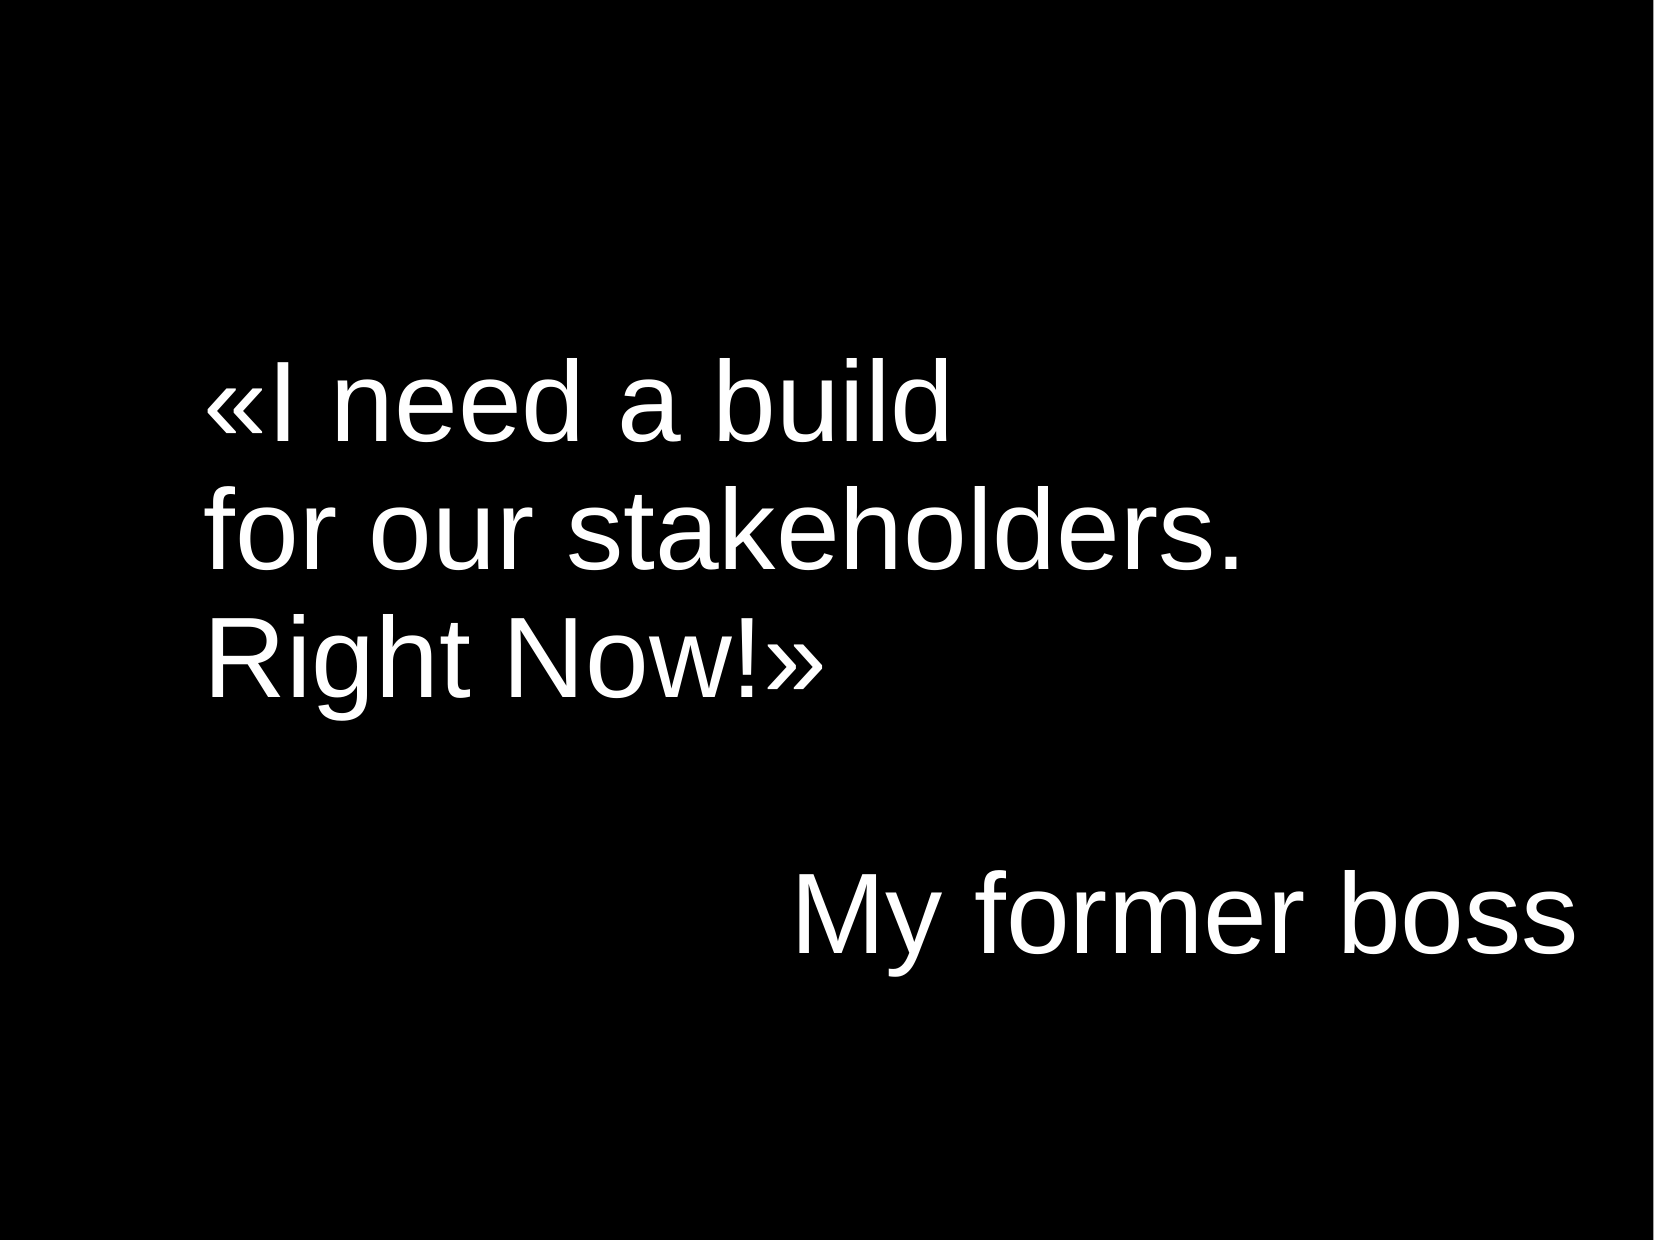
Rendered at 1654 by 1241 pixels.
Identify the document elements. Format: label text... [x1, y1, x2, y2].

text_box «I need a build for our stakeholders. Right Now!» My former boss [188, 330, 1595, 986]
